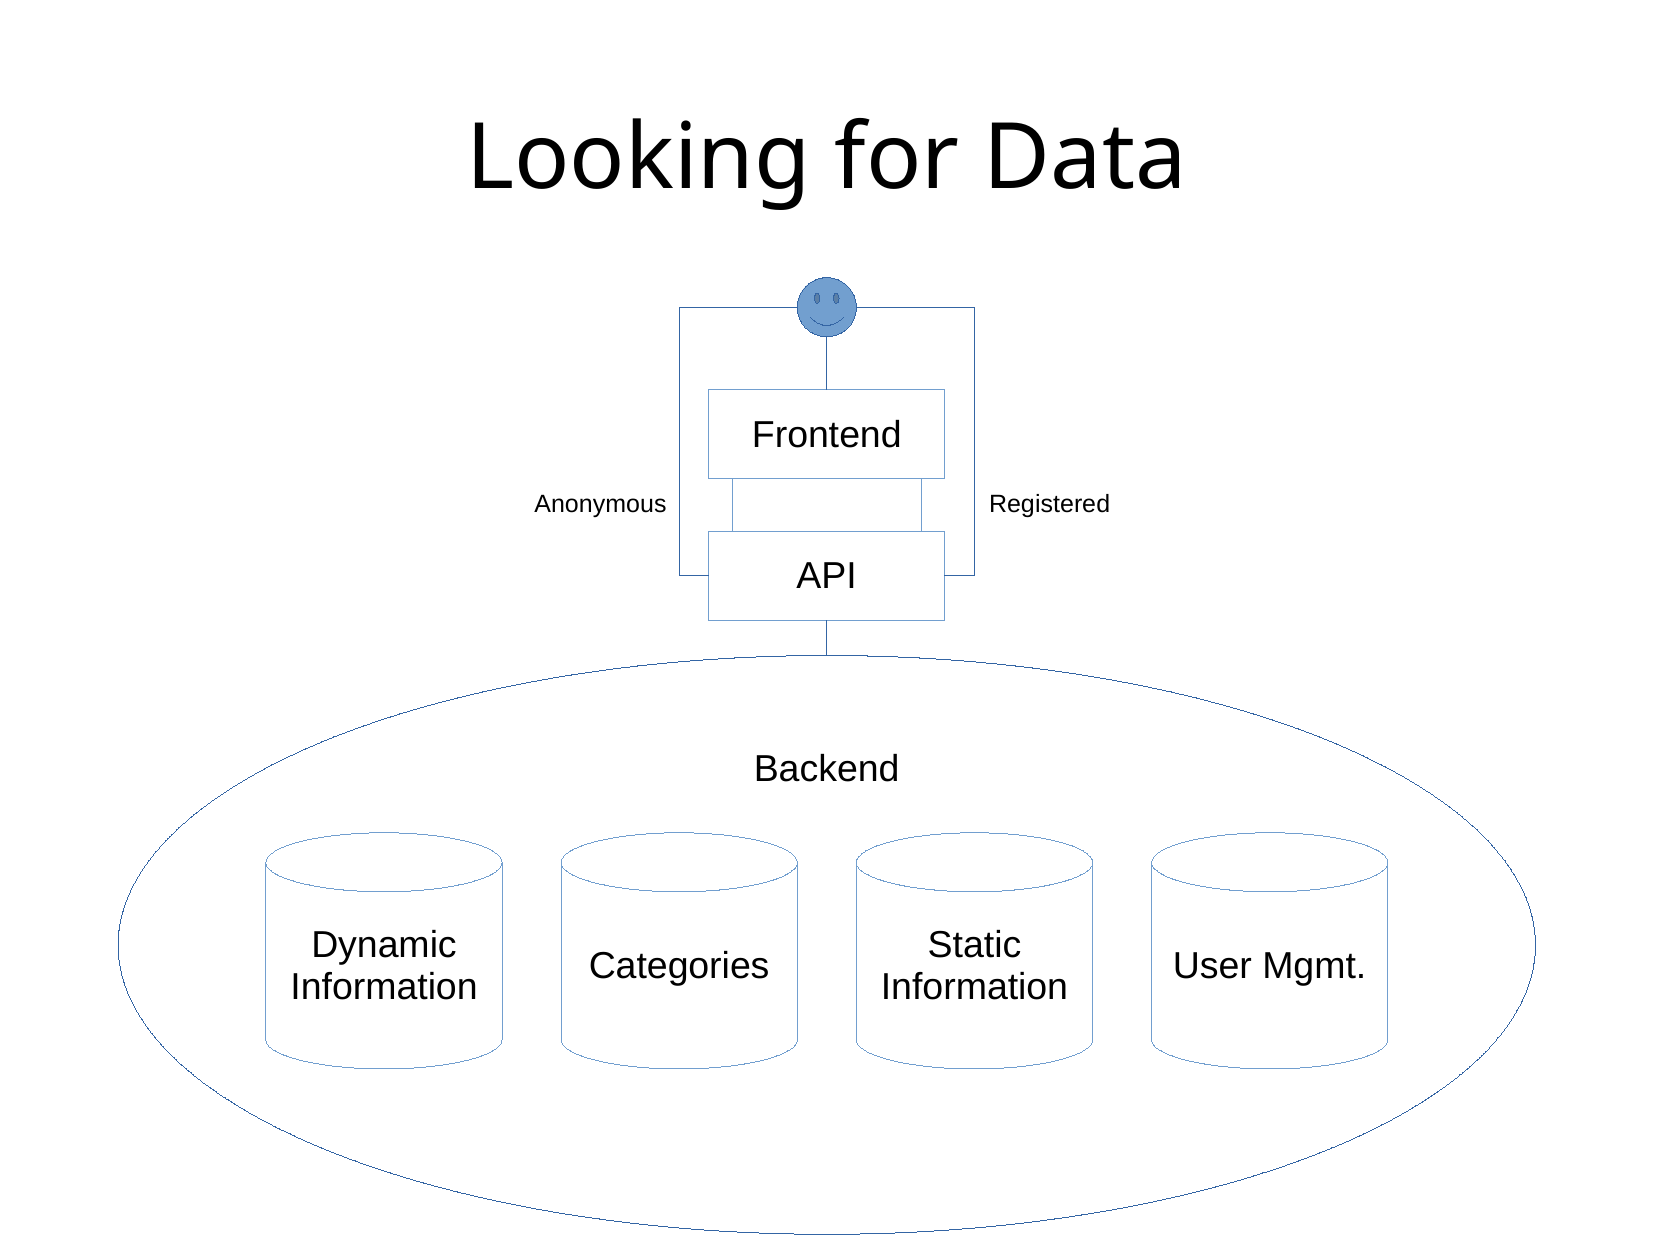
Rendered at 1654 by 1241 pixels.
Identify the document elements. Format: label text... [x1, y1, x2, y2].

text_box User Mgmt. [1151, 865, 1388, 1069]
text_box Anonymous [519, 482, 679, 525]
text_box API [708, 531, 945, 621]
title Looking for Data [82, 49, 1571, 257]
text_box Frontend [708, 389, 945, 479]
text_box Static Information [856, 866, 1093, 1069]
text_box Registered [975, 482, 1126, 525]
text_box Categories [561, 865, 798, 1069]
text_box Backend [118, 655, 1536, 1235]
text_box [797, 277, 857, 337]
text_box Dynamic Information [265, 863, 503, 1069]
